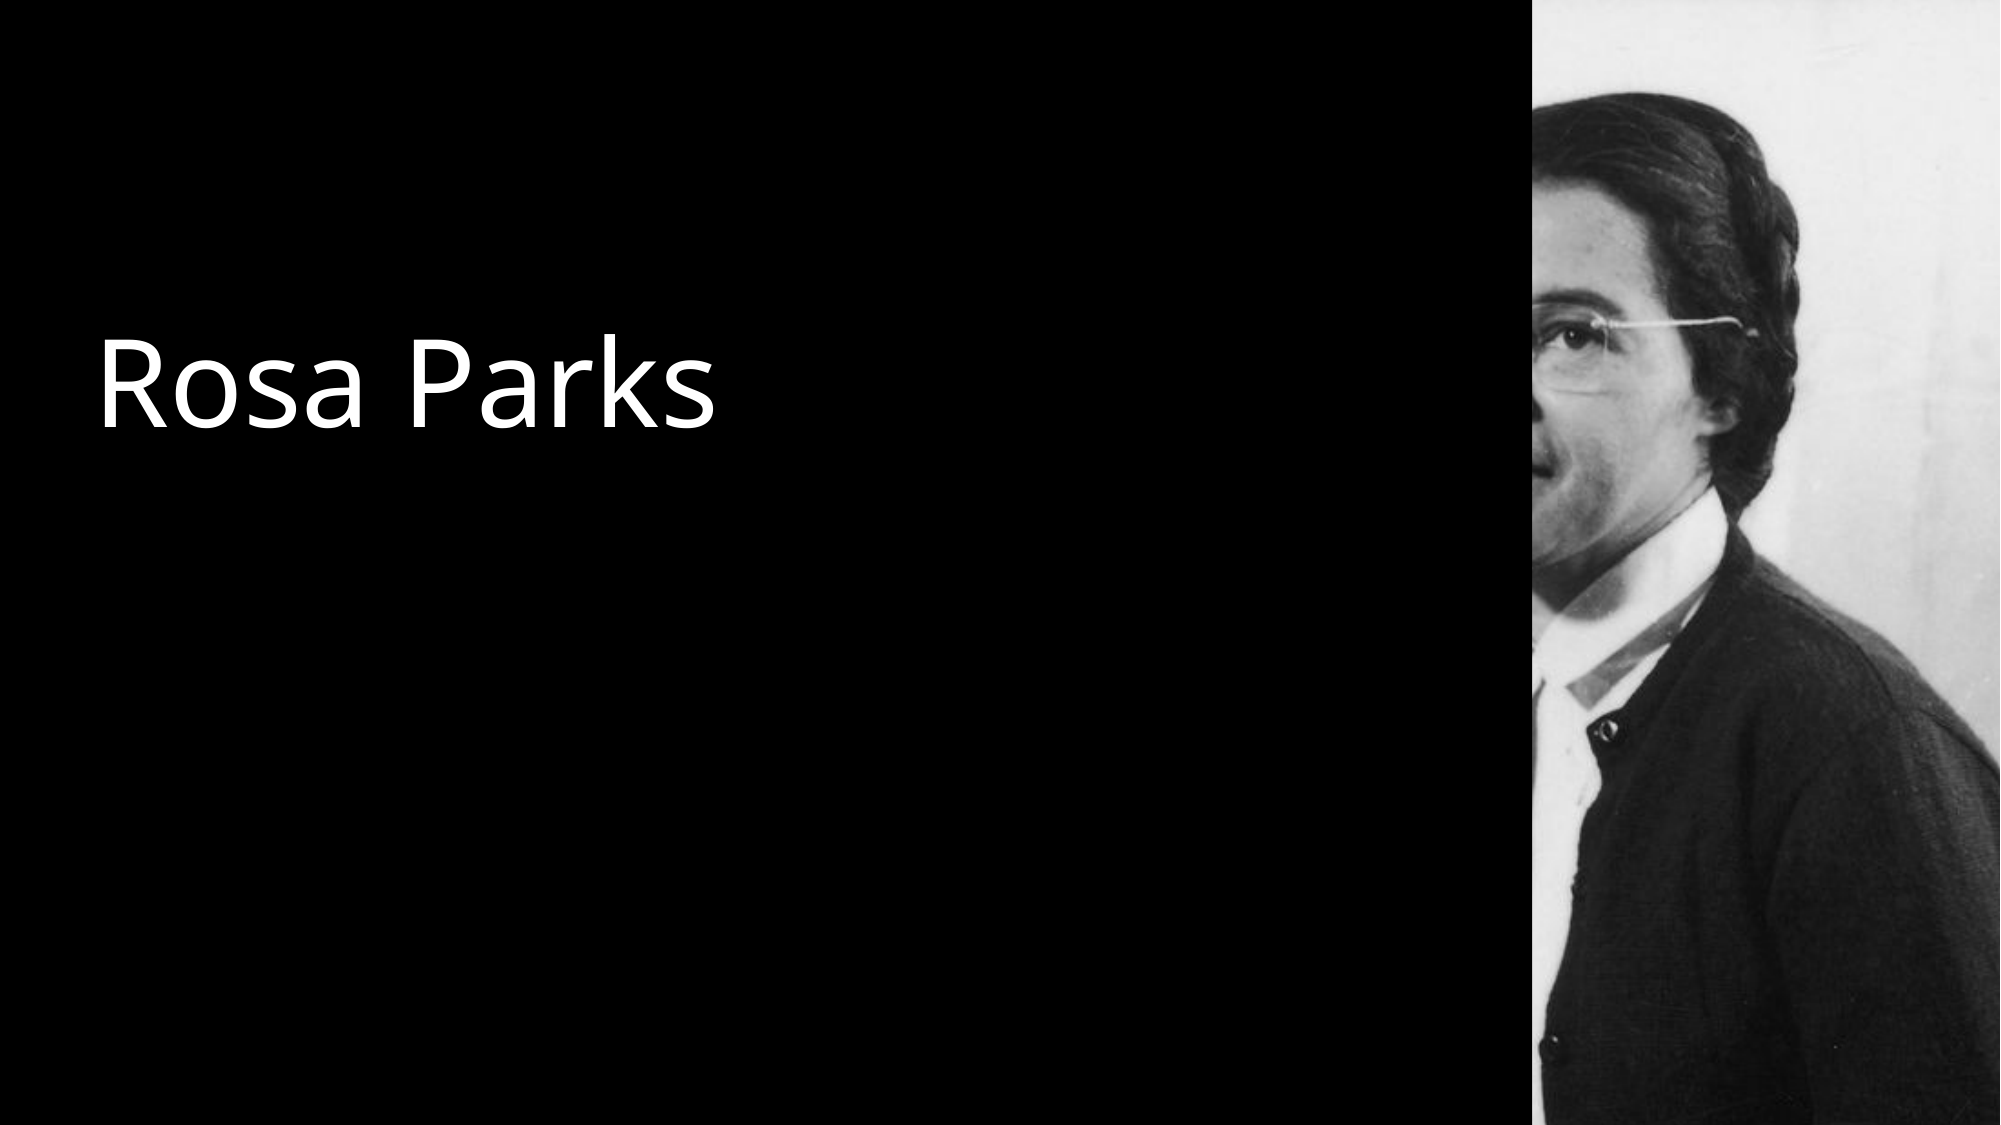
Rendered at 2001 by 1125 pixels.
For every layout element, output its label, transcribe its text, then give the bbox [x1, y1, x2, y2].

title Rosa Parks [78, 184, 734, 462]
picture [1532, 0, 2000, 1125]
text_box [0, 0, 1532, 1125]
